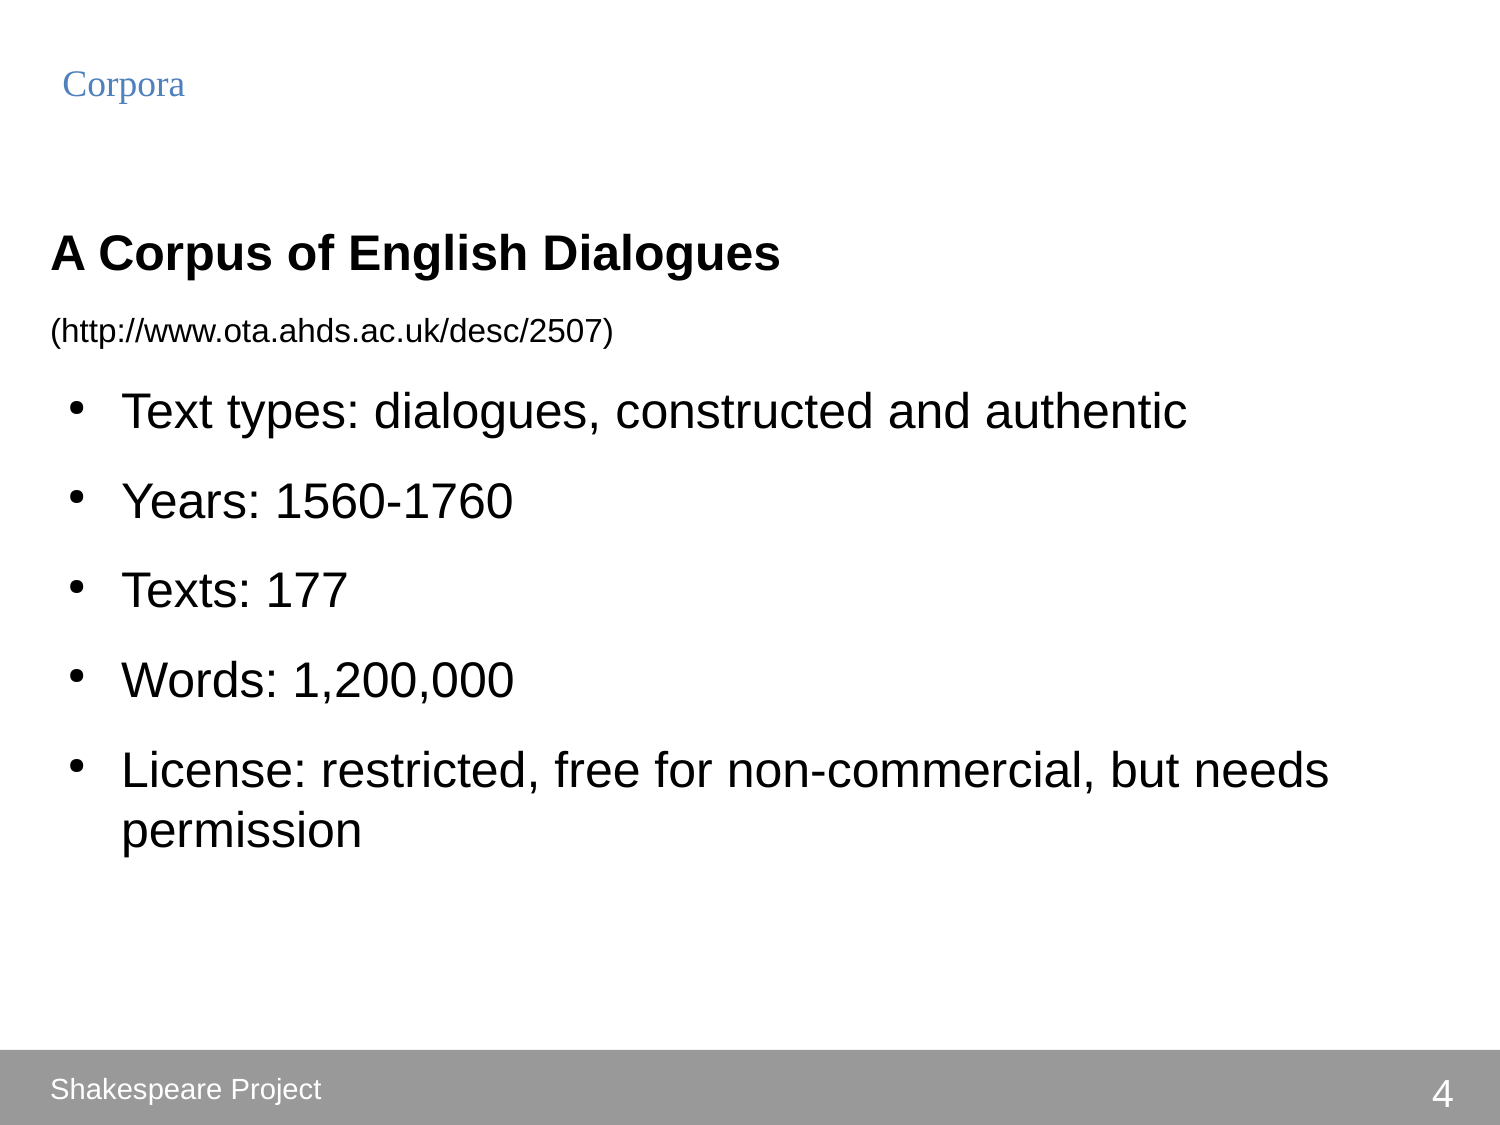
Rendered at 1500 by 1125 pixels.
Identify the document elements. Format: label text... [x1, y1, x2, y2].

footer Shakespeare Project [35, 1062, 1276, 1111]
list A Corpus of English Dialogues (http://www.ota.ahds.ac.uk/desc/2507) Text types: dialogues, constructed and authentic Years: 1560-1760 Texts: 177 Words: 1,200,000 License: restricted, free for non-commercial, but needs permission [35, 212, 1423, 910]
title Corpora [62, 12, 1450, 150]
slide_number <Nummer> [1417, 1062, 1477, 1111]
